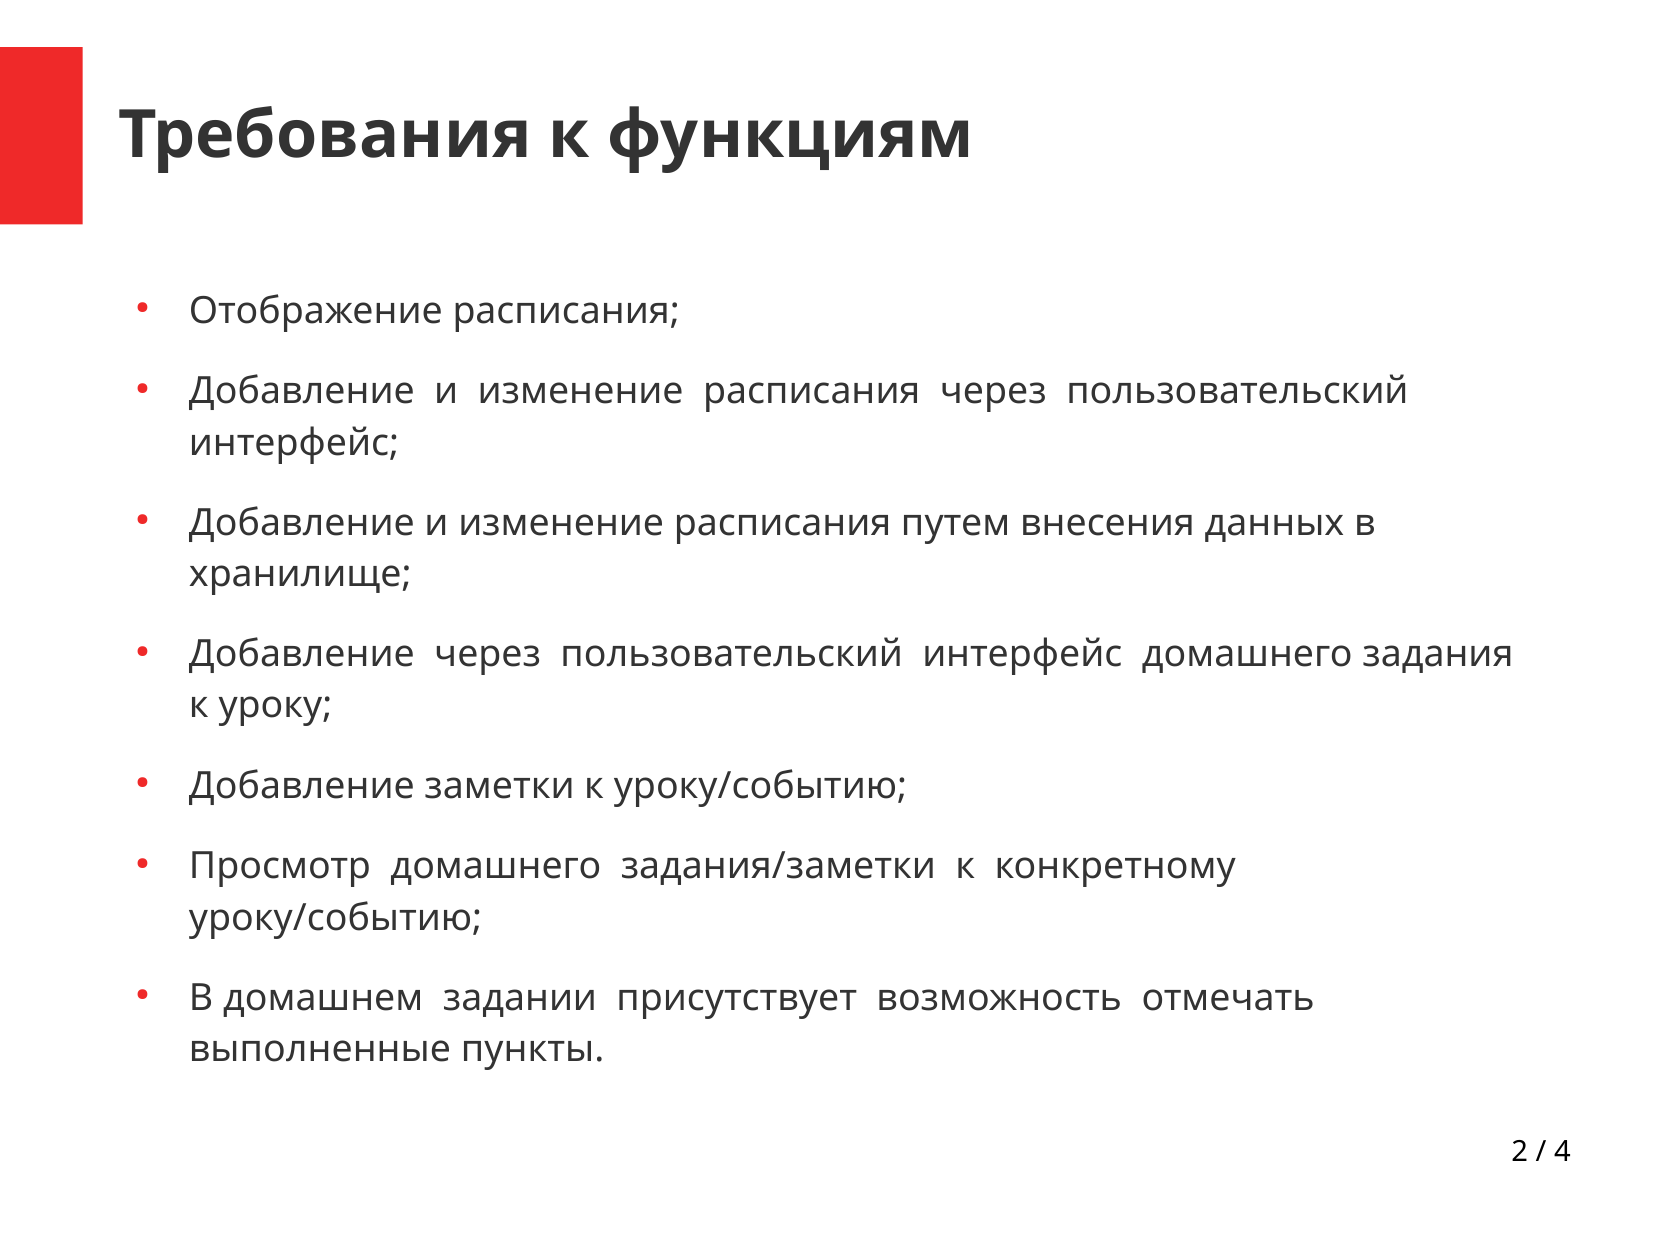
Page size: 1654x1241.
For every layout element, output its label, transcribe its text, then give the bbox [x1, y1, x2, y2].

title Требования к функциям [118, 59, 1571, 267]
list Отображение расписания; Добавление и изменение расписания через пользовательский интерфейс; Добавление и изменение расписания путем внесения данных в хранилище; Добавление через пользовательский интерфейс домашнего задания к уроку; Добавление заметки к уроку/событию; Просмотр домашнего задания/заметки к конкретному уроку/событию; В домашнем задании присутствует возможность отмечать выполненные пункты. [118, 283, 1536, 1003]
